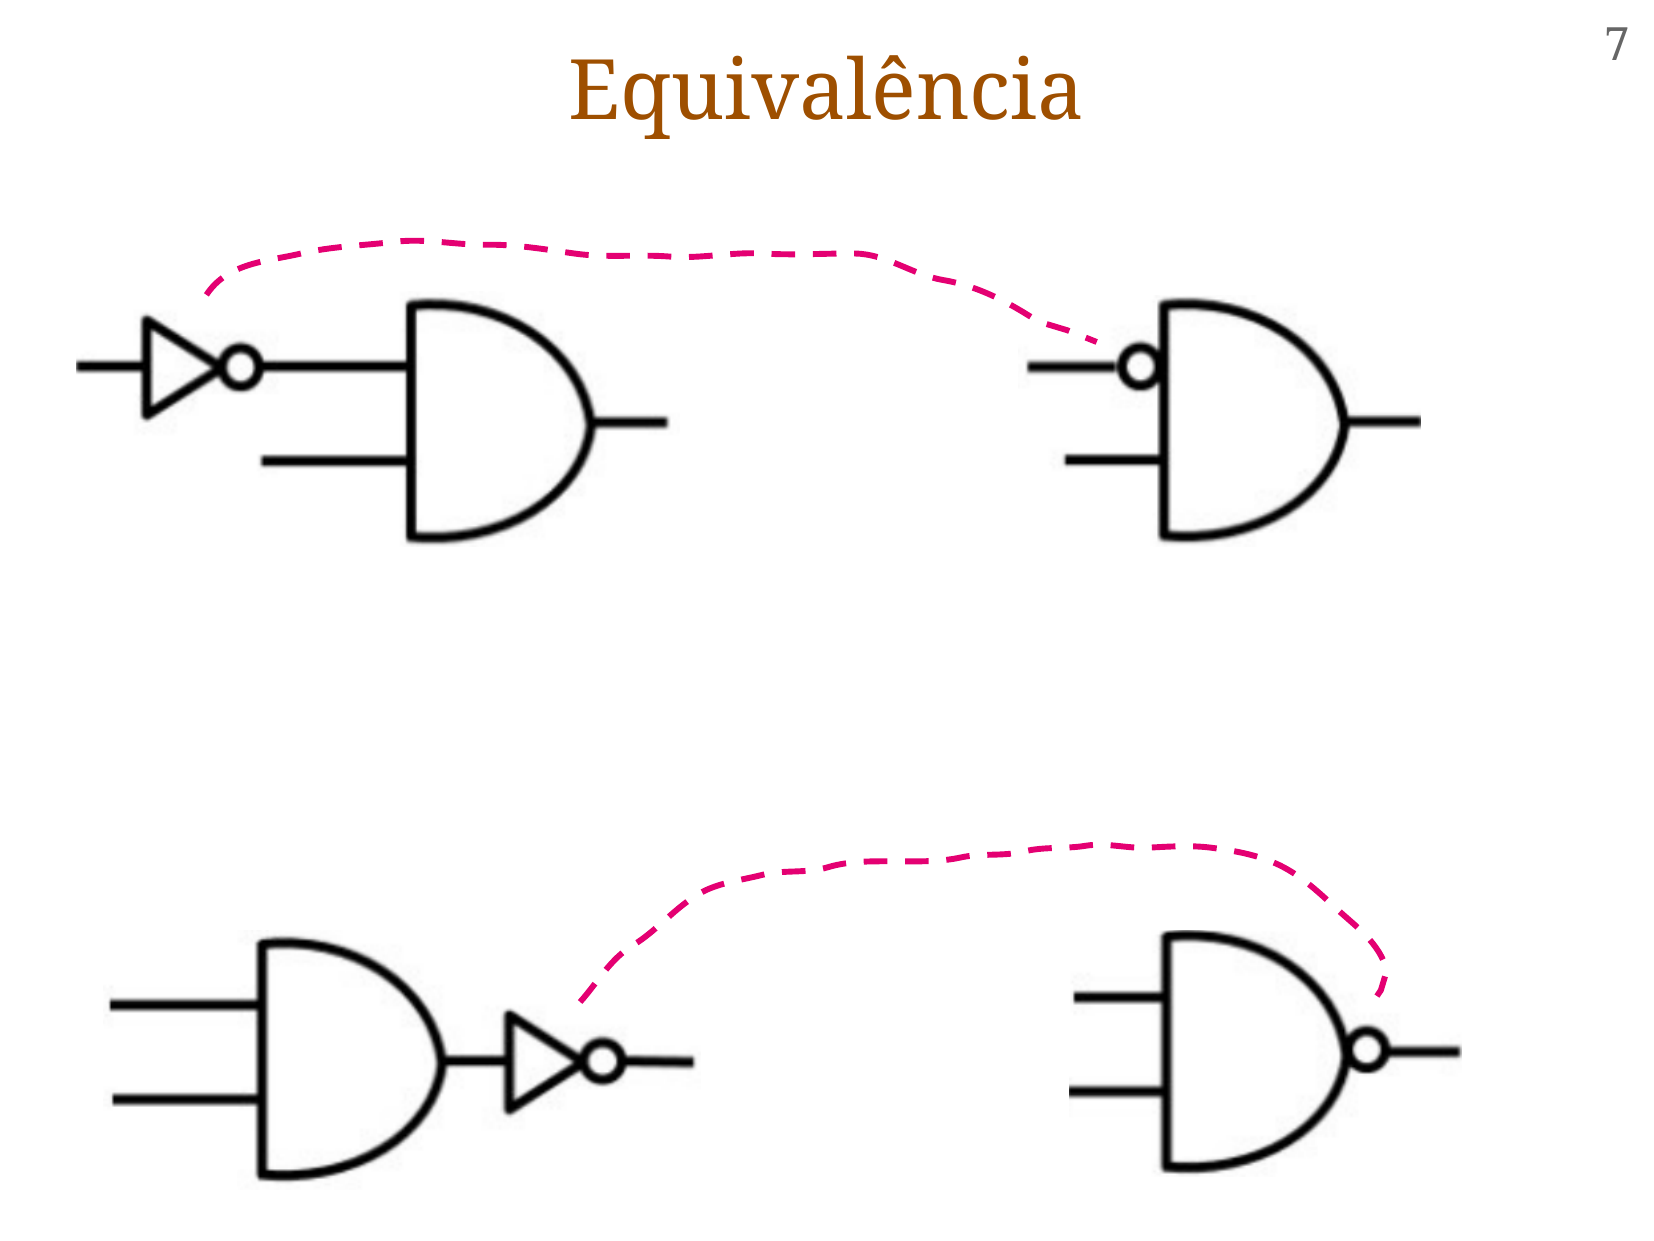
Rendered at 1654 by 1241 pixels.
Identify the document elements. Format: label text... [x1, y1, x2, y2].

picture [76, 291, 680, 547]
picture [103, 930, 701, 1190]
picture [1018, 295, 1421, 547]
title Equivalência [59, 29, 1595, 148]
picture [1069, 930, 1462, 1177]
